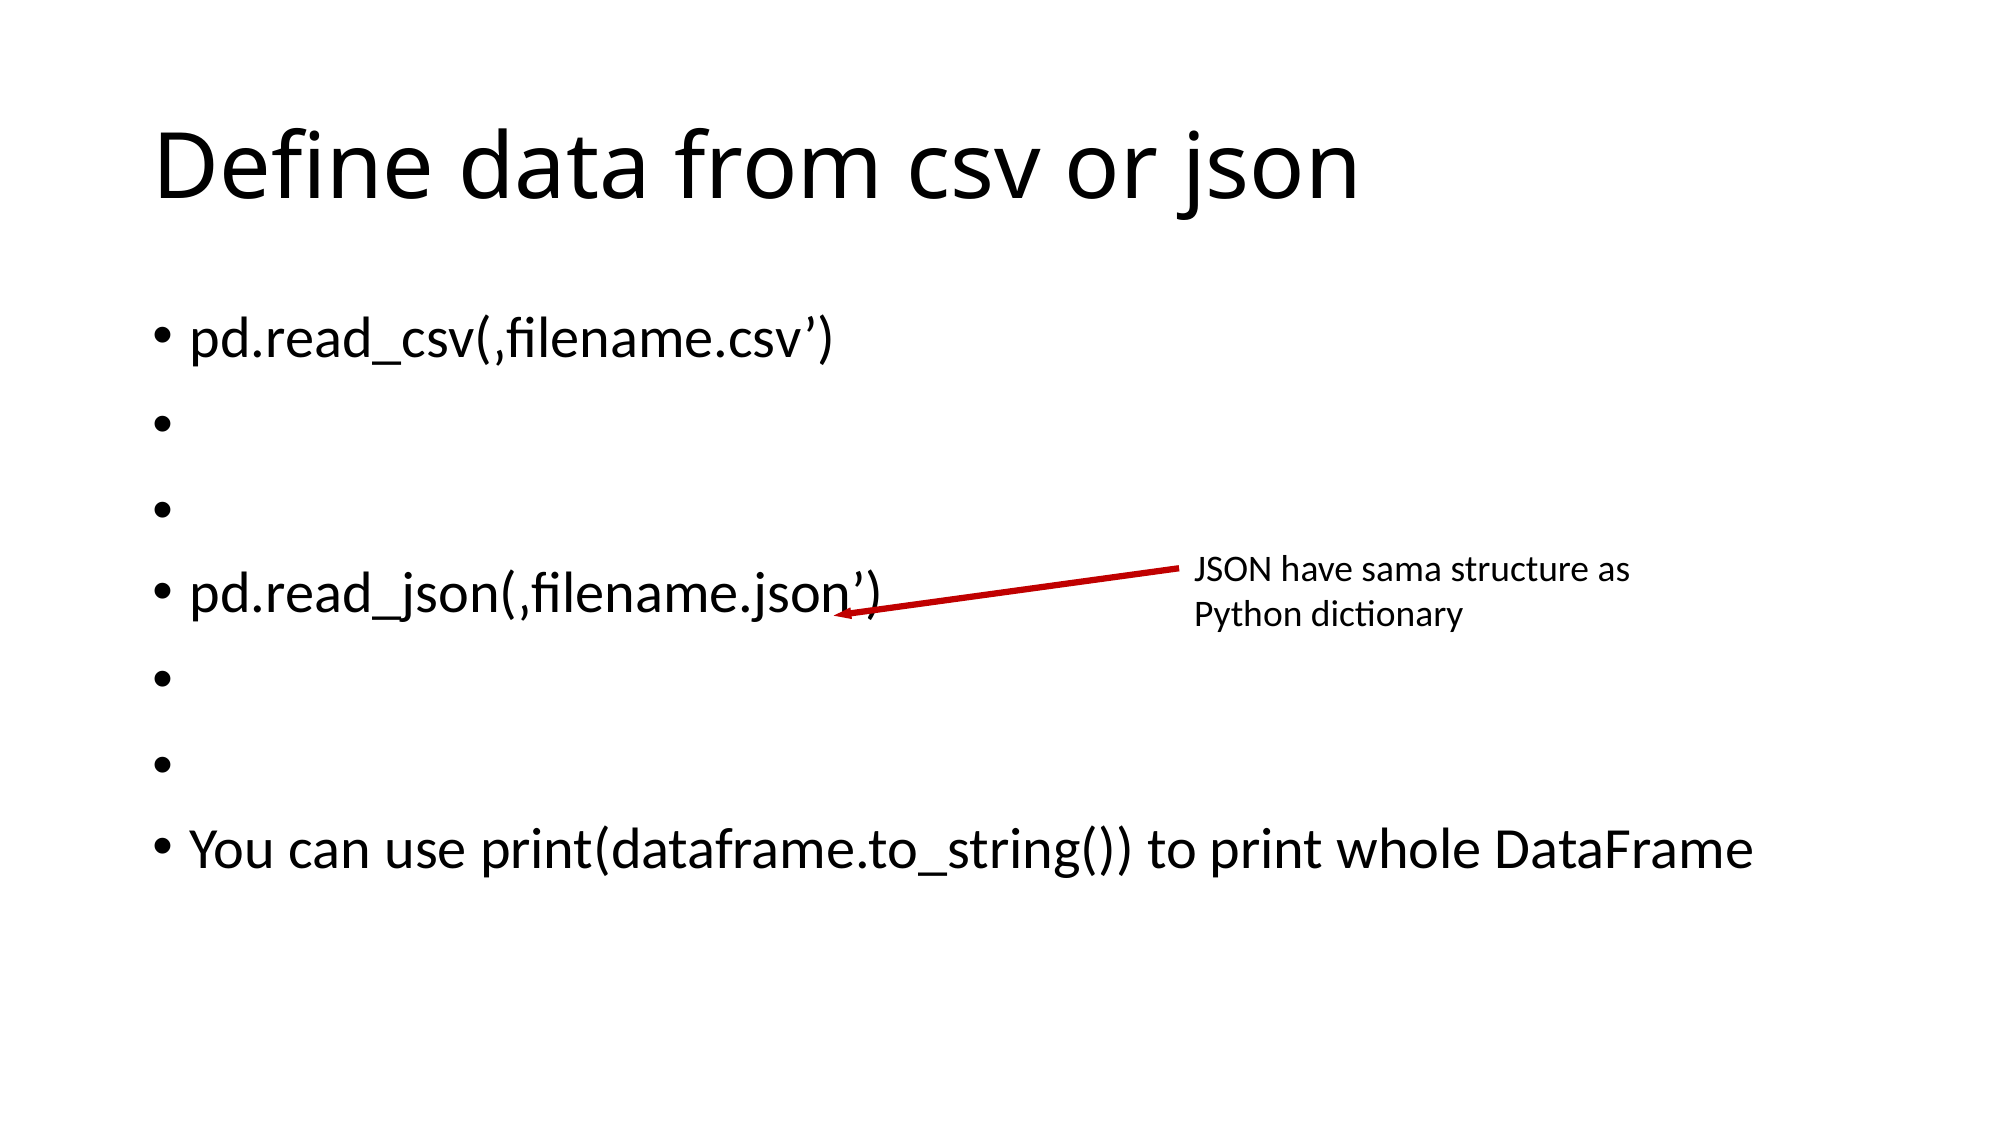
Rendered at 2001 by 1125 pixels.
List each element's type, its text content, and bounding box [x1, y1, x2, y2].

list pd.read_csv(‚filename.csv’) pd.read_json(‚filename.json’) You can use print(dataframe.to_string()) to print whole DataFrame [137, 299, 1863, 1014]
title Define data from csv or json [137, 59, 1863, 278]
text_box JSON have sama structure as Python dictionary [1179, 536, 1660, 643]
